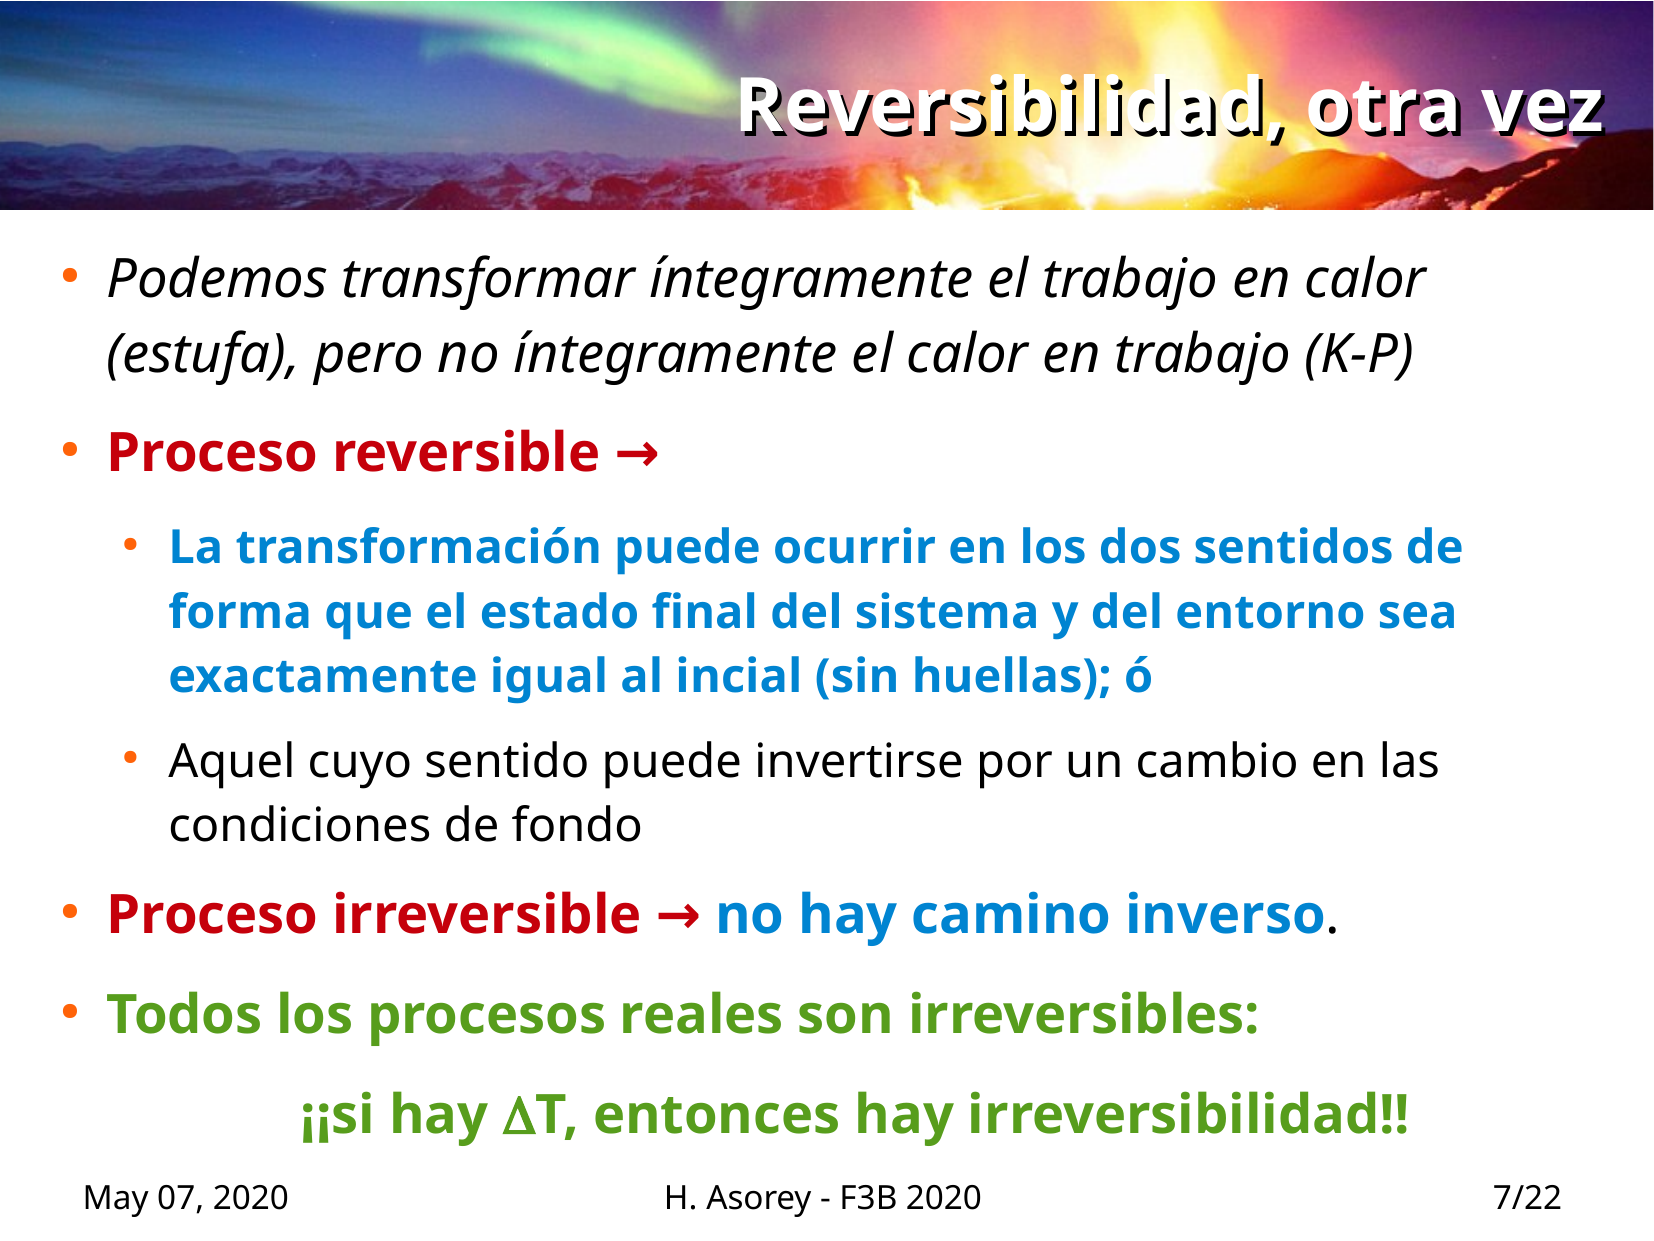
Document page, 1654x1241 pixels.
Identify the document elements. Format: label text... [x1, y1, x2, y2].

title Reversibilidad, otra vez [45, 15, 1606, 191]
picture [0, 1, 1654, 210]
list Podemos transformar íntegramente el trabajo en calor (estufa), pero no íntegramente el calor en trabajo (K-P) Proceso reversible → La transformación puede ocurrir en los dos sentidos de forma que el estado final del sistema y del entorno sea exactamente igual al incial (sin huellas); ó Aquel cuyo sentido puede invertirse por un cambio en las condiciones de fondo Proceso irreversible → no hay camino inverso. Todos los procesos reales son irreversibles: ¡¡si hay DT, entonces hay irreversibilidad!! [45, 240, 1606, 1156]
